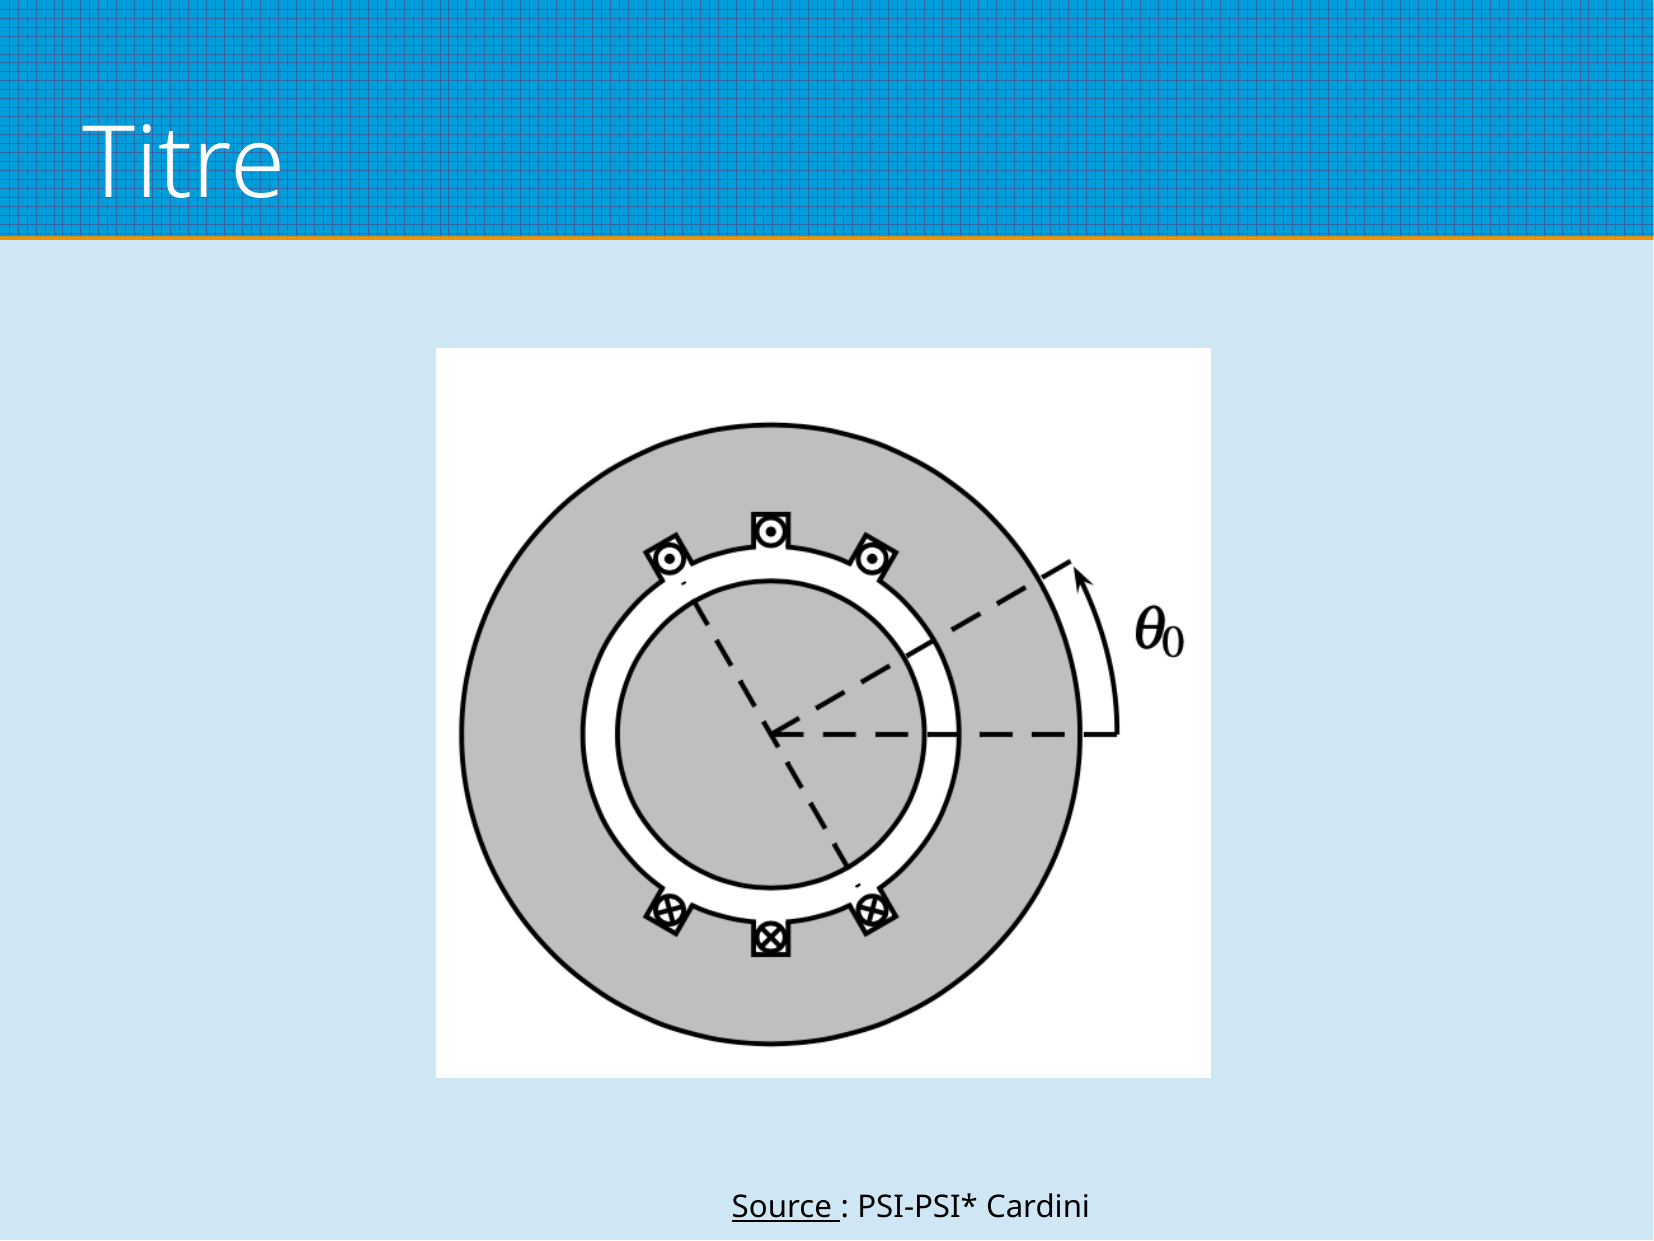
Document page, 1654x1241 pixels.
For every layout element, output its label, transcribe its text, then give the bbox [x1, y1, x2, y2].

title Titre [82, 19, 1571, 227]
text_box Source : PSI-PSI* Cardini [725, 1179, 1654, 1232]
picture [436, 348, 1211, 1078]
